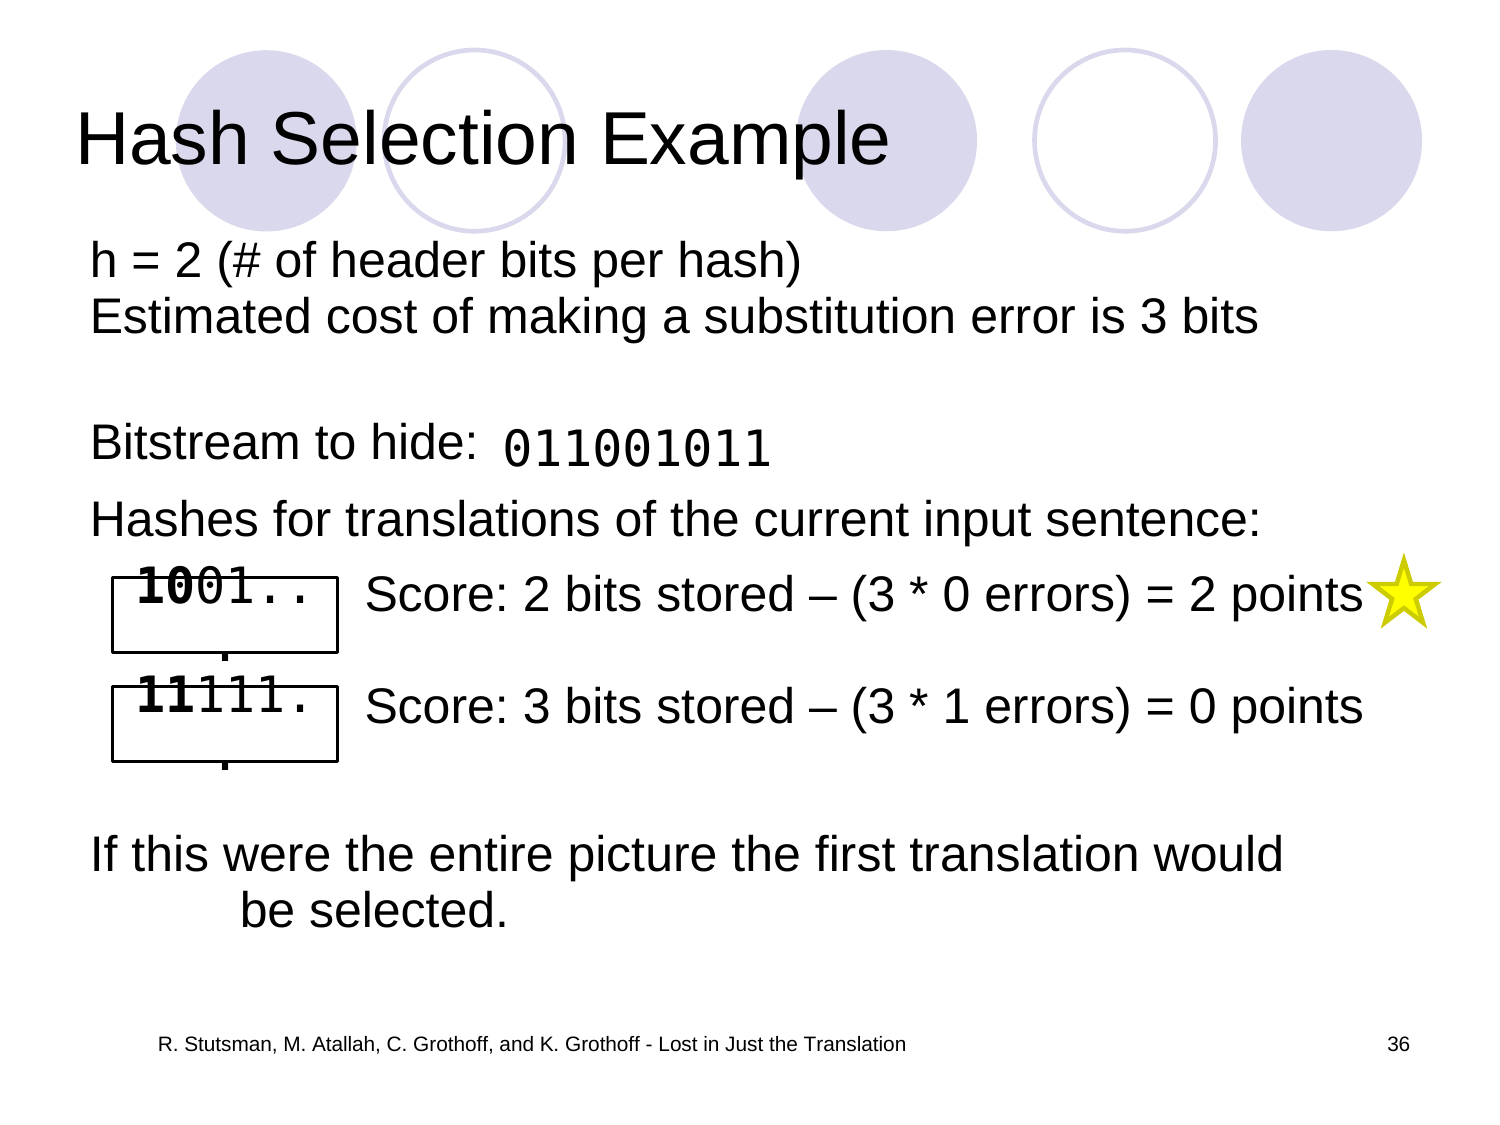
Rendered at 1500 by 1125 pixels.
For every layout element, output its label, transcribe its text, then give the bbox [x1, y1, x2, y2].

text_box h = 2 (# of header bits per hash) Estimated cost of making a substitution error is 3 bits [75, 224, 1276, 376]
text_box 11111.. [112, 686, 338, 762]
text_box 1001... [175, 577, 185, 598]
text_box If this were the entire picture the first translation would be selected. [75, 819, 1301, 1013]
text_box 1001... [203, 577, 217, 600]
text_box 1001... [112, 577, 338, 653]
text_box Hashes for translations of the current input sentence: [75, 483, 1278, 561]
text_box Bitstream to hide: [75, 406, 494, 483]
text_box Score: 3 bits stored – (3 * 1 errors) = 0 points [349, 671, 1380, 748]
text_box [1372, 560, 1436, 623]
text_box Score: 2 bits stored – (3 * 0 errors) = 2 points [349, 558, 1380, 636]
text_box 011001011 [487, 412, 788, 483]
title Hash Selection Example [75, 45, 1426, 233]
